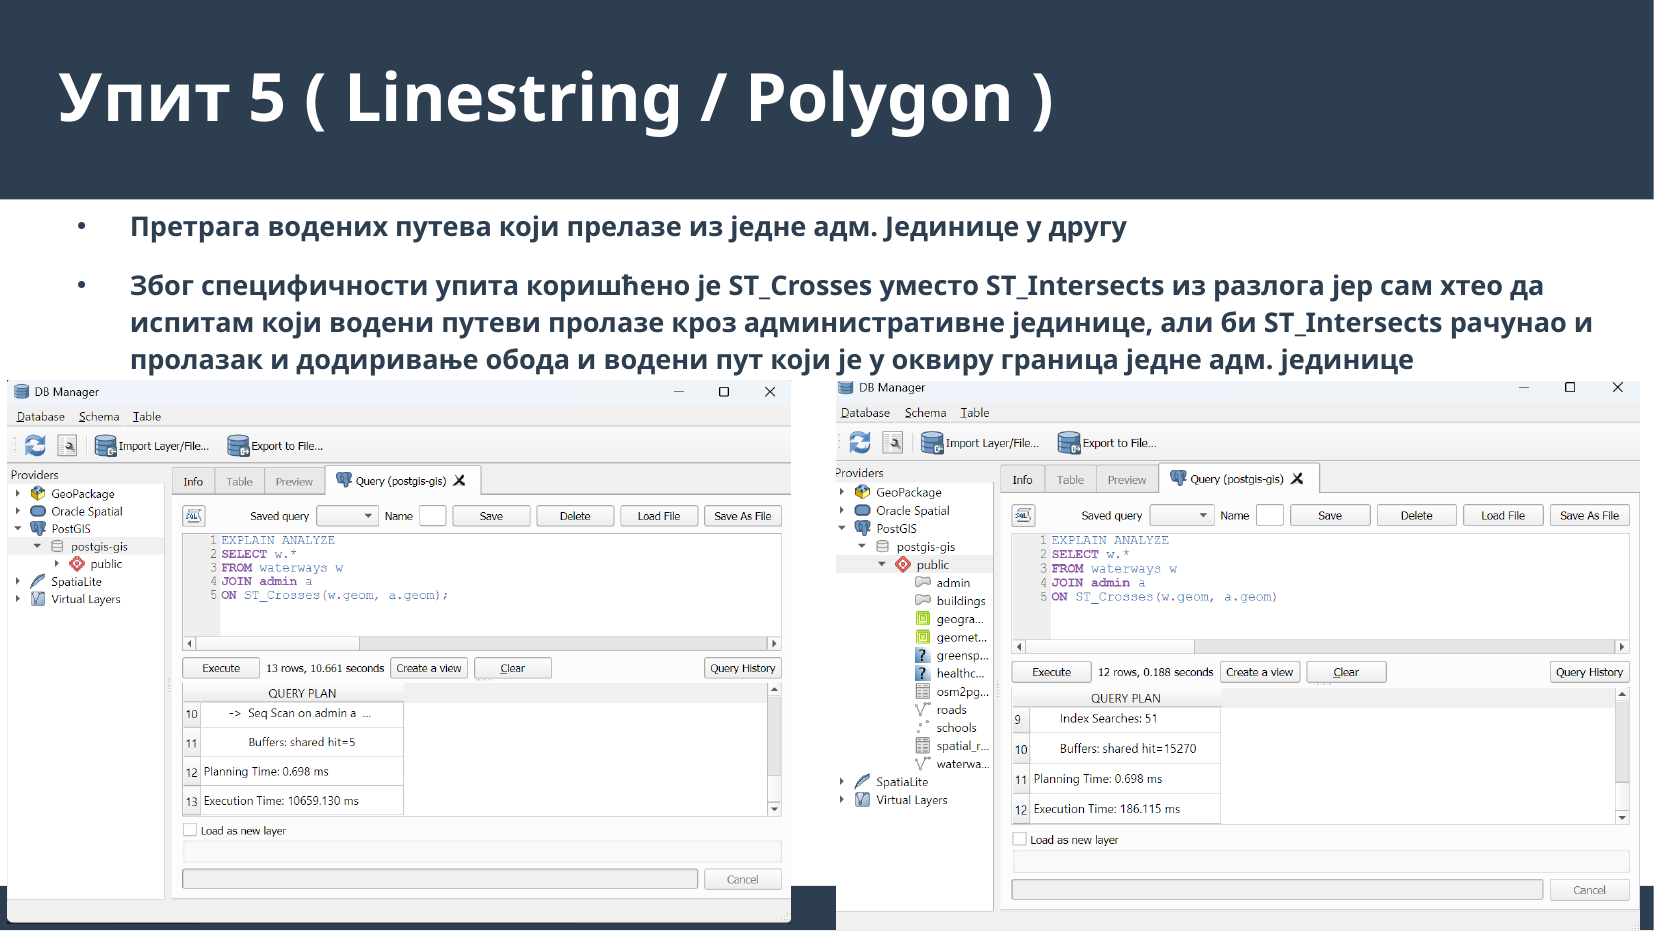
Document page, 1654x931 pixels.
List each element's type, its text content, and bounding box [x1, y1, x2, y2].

list Претрага водених путева који прелазе из једне адм. Јединице у другу Због специфичности упита коришћено је ST_Crosses уместо ST_Intersects из разлога јер сам хтео да испитам који водени путеви пролазе кроз административне јединице, али би ST_Intersects рачунао и пролазак и додиривање обода и водени пут који је у оквиру граница једне адм. јединице [59, 208, 1595, 829]
picture [7, 380, 791, 924]
title Упит 5 ( Linestring / Polygon ) [59, 37, 1595, 155]
picture [836, 381, 1640, 930]
